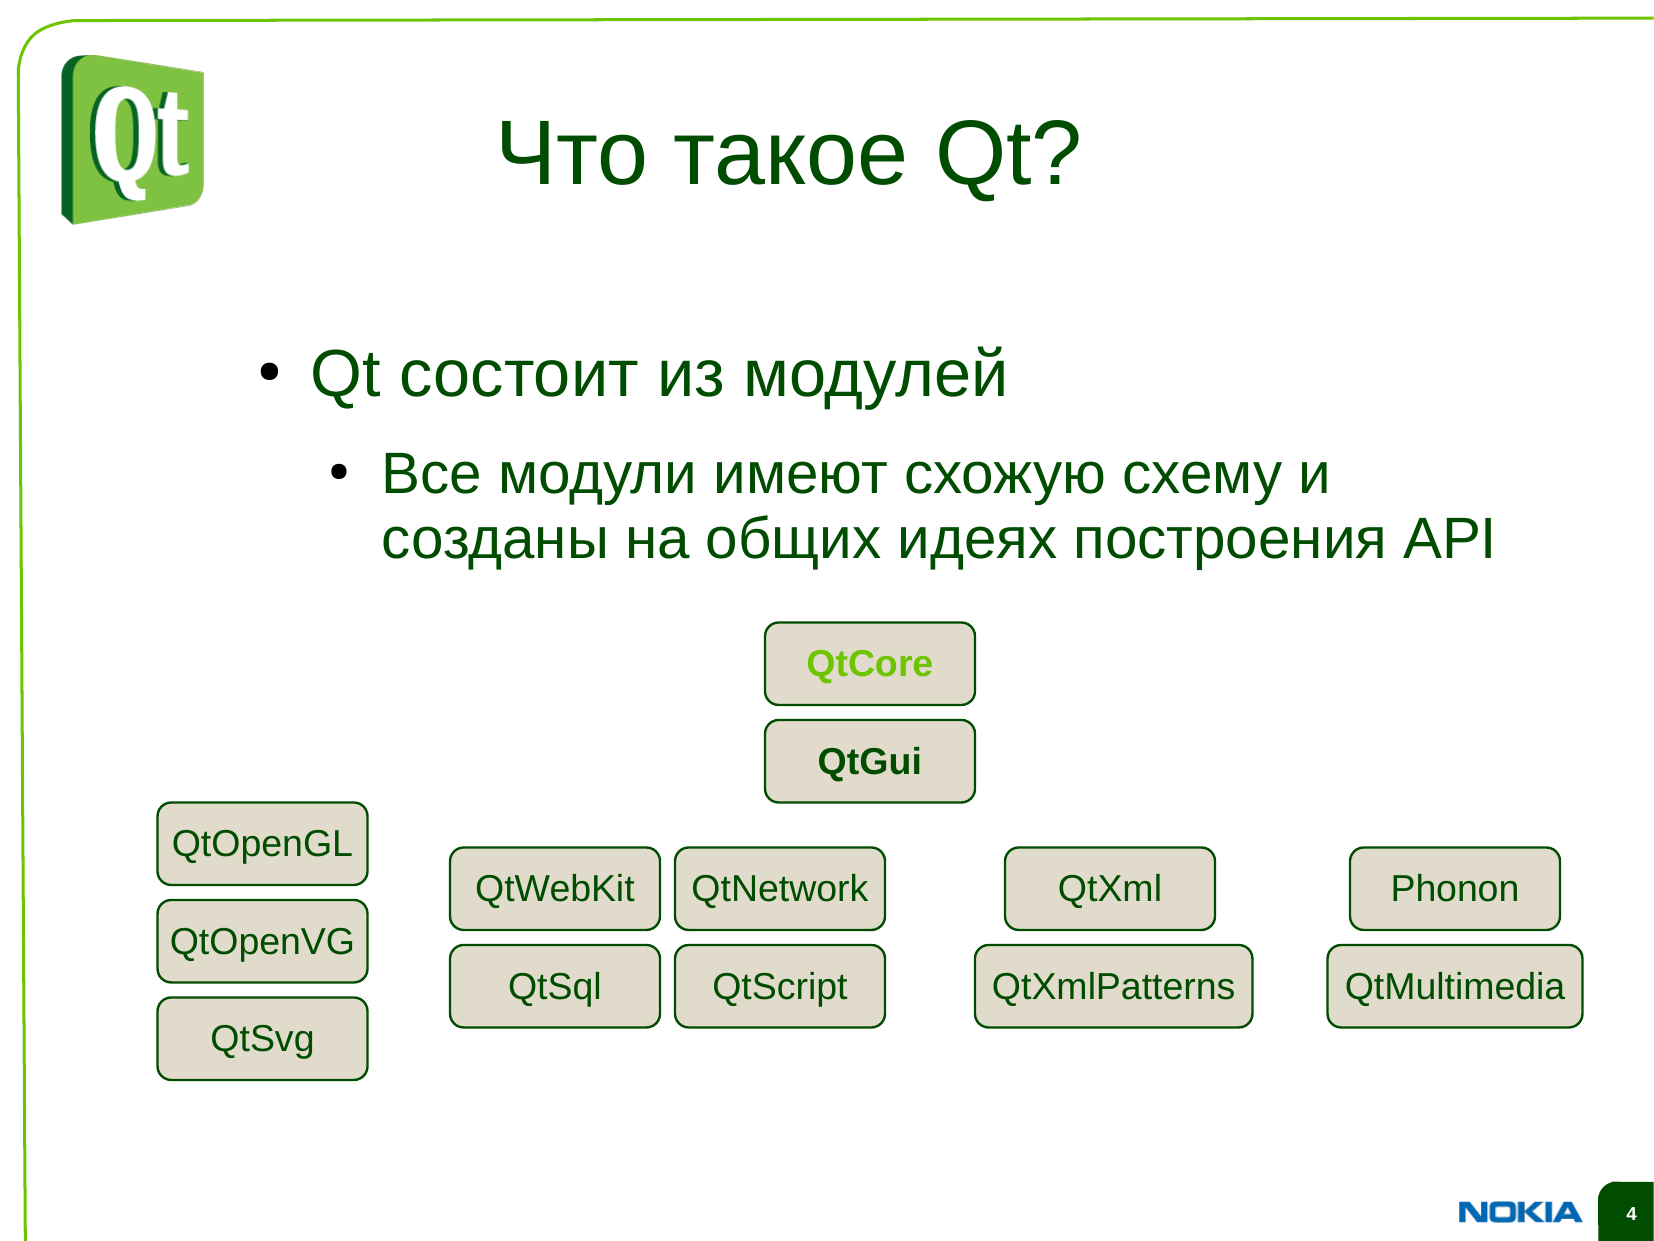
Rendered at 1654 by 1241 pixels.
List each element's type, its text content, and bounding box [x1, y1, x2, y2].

text_box QtOpenVG [157, 899, 368, 983]
picture [61, 55, 204, 225]
text_box QtOpenGL [157, 802, 368, 886]
picture [1459, 1201, 1583, 1223]
text_box Phonon [1350, 847, 1561, 931]
title Что такое Qt? [251, 49, 1327, 257]
text_box QtSql [450, 944, 661, 1028]
text_box QtWebKit [450, 847, 661, 931]
text_box QtXmlPatterns [974, 944, 1253, 1028]
text_box QtGui [765, 719, 976, 803]
text_box QtSvg [157, 997, 368, 1081]
text_box QtXml [1005, 847, 1216, 931]
text_box QtScript [675, 944, 886, 1028]
list Qt состоит из модулей Все модули имеют схожую схему и созданы на общих идеях построения API [240, 336, 1571, 1100]
text_box QtMultimedia [1327, 944, 1583, 1028]
text_box QtCore [765, 622, 976, 706]
text_box QtNetwork [675, 847, 886, 931]
